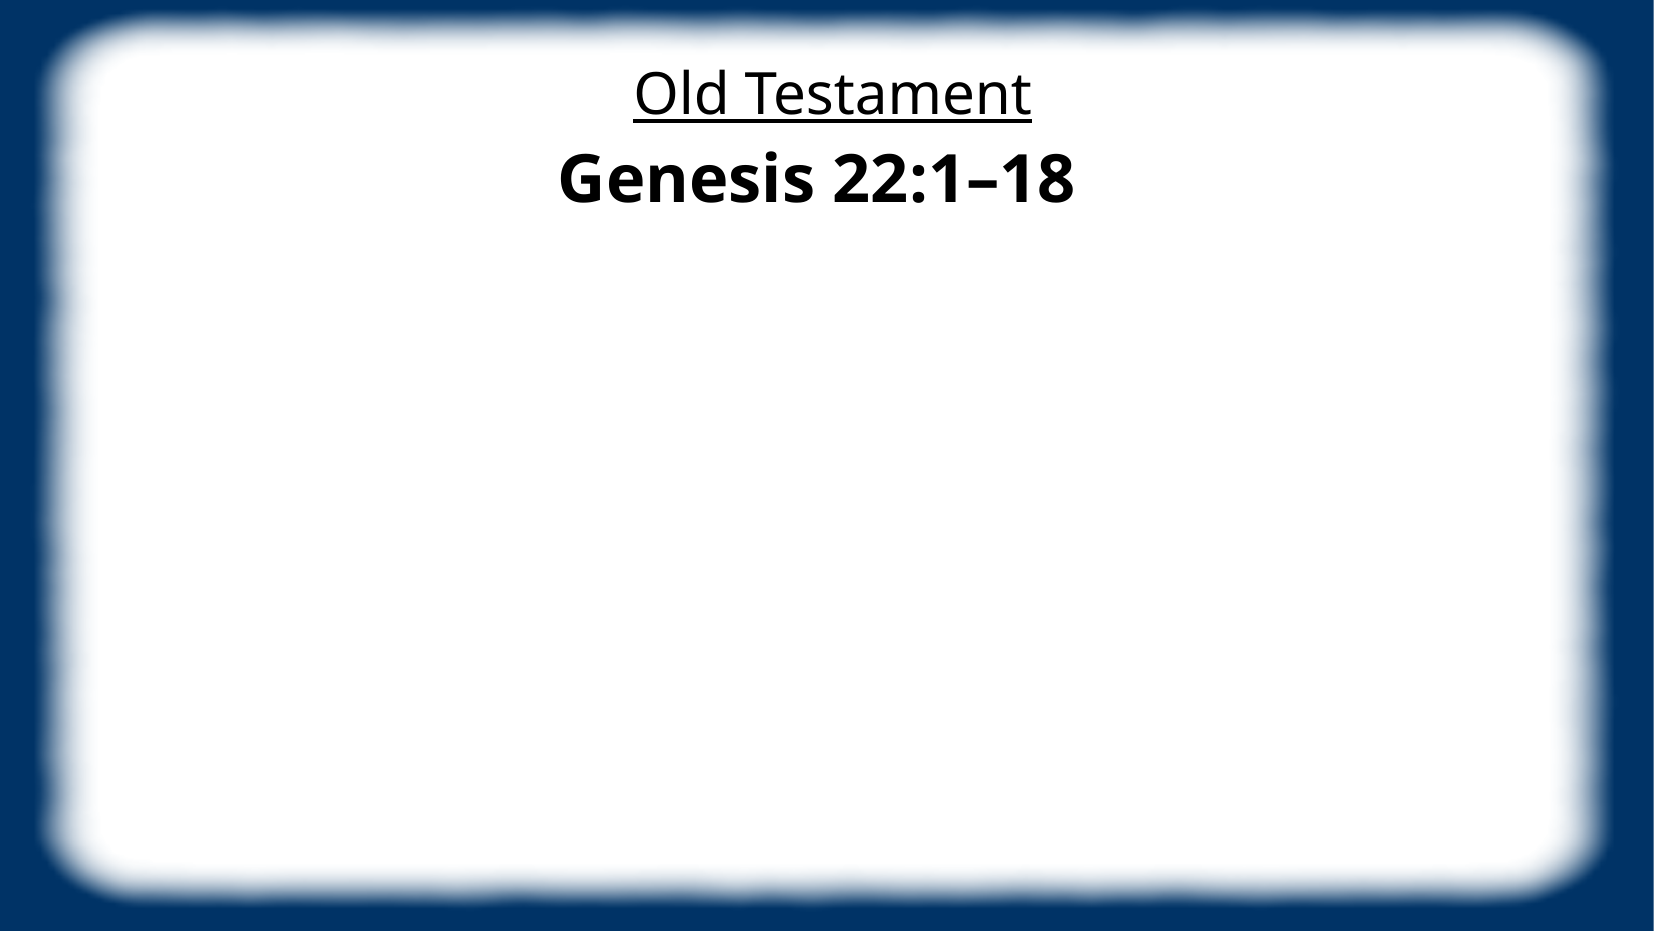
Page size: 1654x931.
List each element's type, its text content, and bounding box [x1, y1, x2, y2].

text_box Old Testament Genesis 22:1–18 [75, 45, 1591, 226]
picture [0, 0, 1654, 931]
